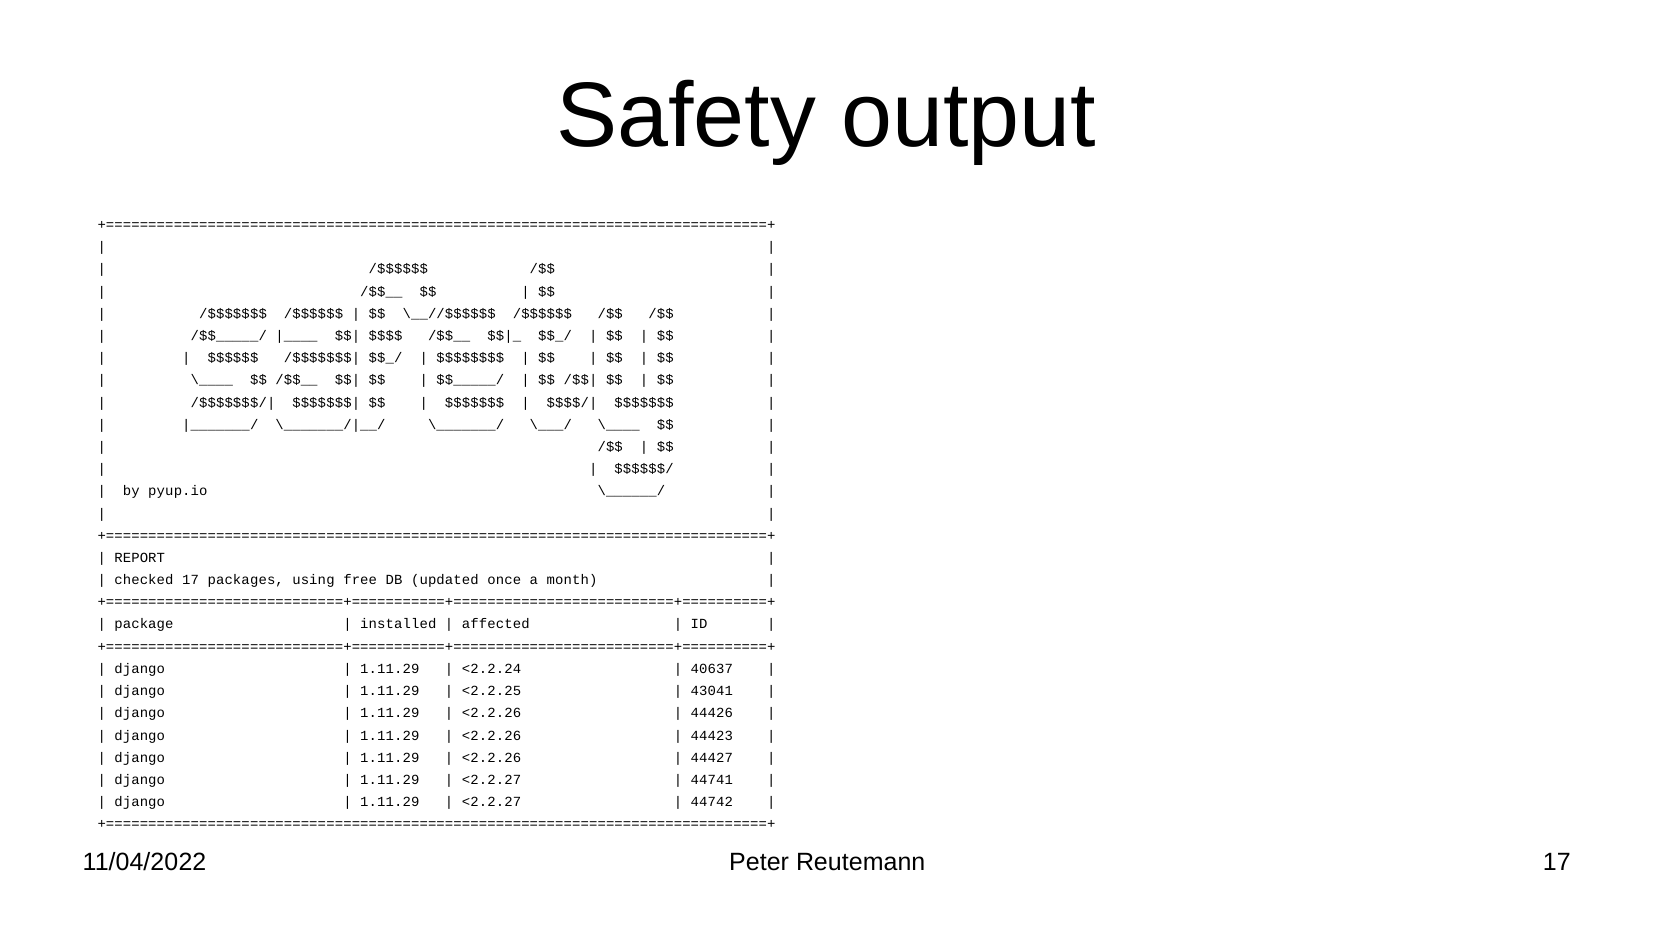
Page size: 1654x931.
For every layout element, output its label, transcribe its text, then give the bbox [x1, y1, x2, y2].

list +==============================================================================+ | | | /$$$$$$ /$$ | | /$$__ $$ | $$ | | /$$$$$$$ /$$$$$$ | $$ \__//$$$$$$ /$$$$$$ /$$ /$$ | | /$$_____/ |____ $$| $$$$ /$$__ $$|_ $$_/ | $$ | $$ | | | $$$$$$ /$$$$$$$| $$_/ | $$$$$$$$ | $$ | $$ | $$ | | \____ $$ /$$__ $$| $$ | $$_____/ | $$ /$$| $$ | $$ | | /$$$$$$$/| $$$$$$$| $$ | $$$$$$$ | $$$$/| $$$$$$$ | | |_______/ \_______/|__/ \_______/ \___/ \____ $$ | | /$$ | $$ | | | $$$$$$/ | | by pyup.io \______/ | | | +==============================================================================+ | REPORT | | checked 17 packages, using free DB (updated once a month) | +============================+===========+==========================+==========+ | package | installed | affected | ID | +============================+===========+==========================+==========+ | django | 1.11.29 | <2.2.24 | 40637 | | django | 1.11.29 | <2.2.25 | 43041 | | django | 1.11.29 | <2.2.26 | 44426 | | django | 1.11.29 | <2.2.26 | 44423 | | django | 1.11.29 | <2.2.26 | 44427 | | django | 1.11.29 | <2.2.27 | 44741 | | django | 1.11.29 | <2.2.27 | 44742 | +==============================================================================+ [82, 217, 1571, 851]
title Safety output [82, 37, 1571, 193]
